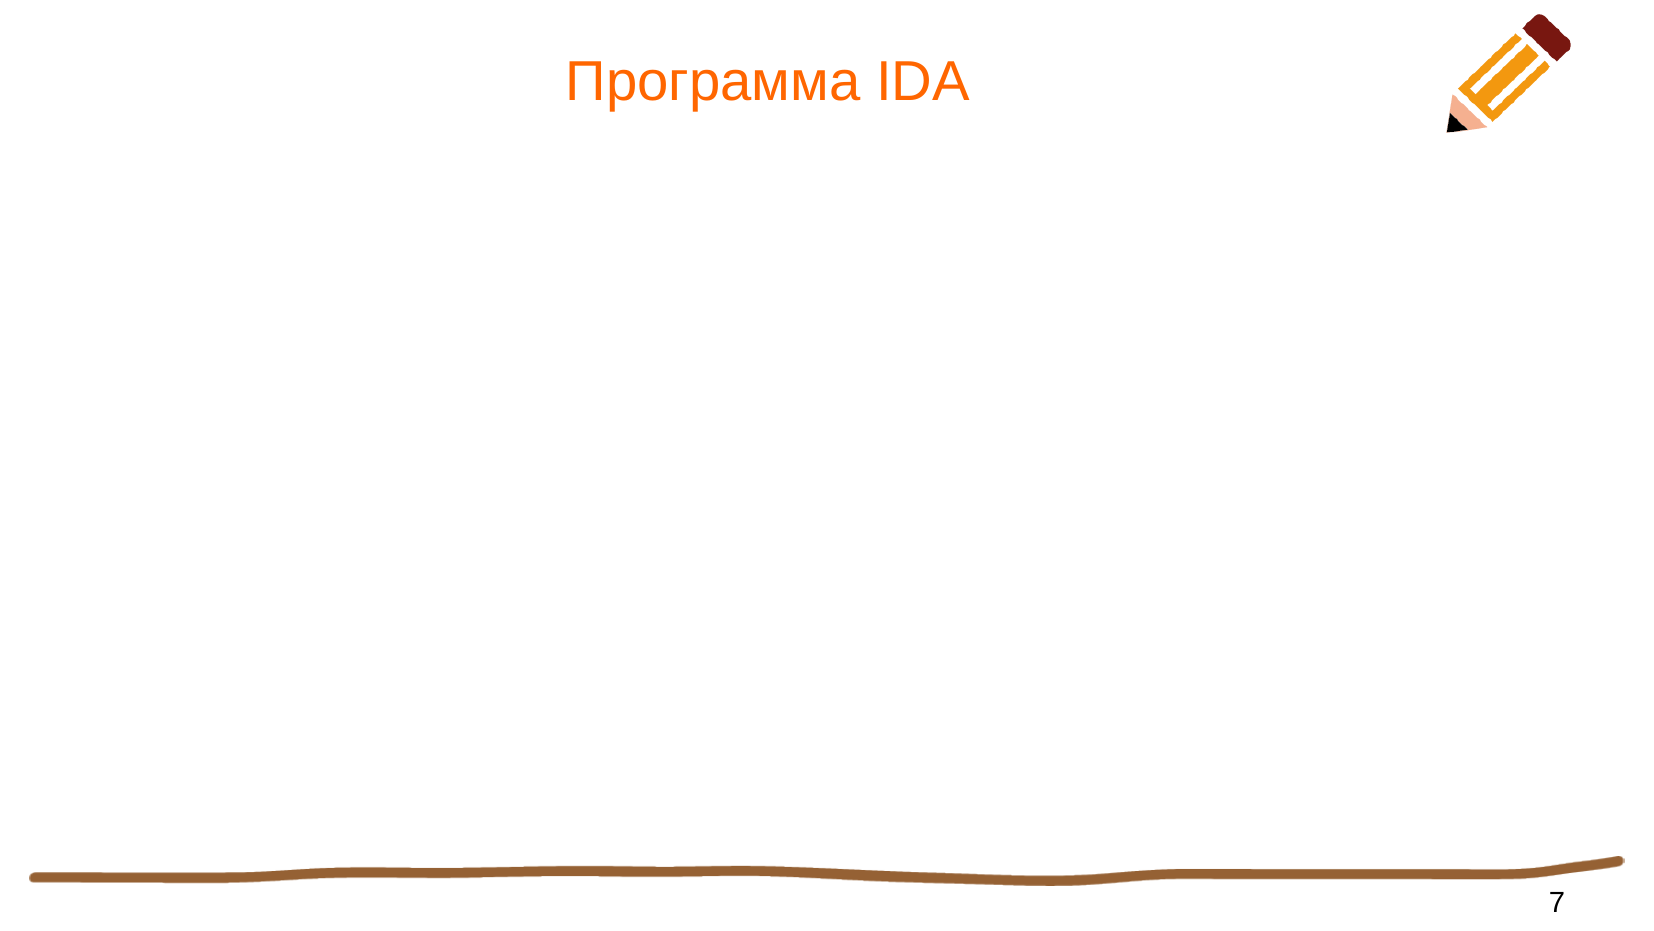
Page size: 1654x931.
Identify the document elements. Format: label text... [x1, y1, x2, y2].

picture [1446, 14, 1571, 133]
title Программа IDA [88, 29, 1447, 133]
picture [29, 856, 1625, 886]
